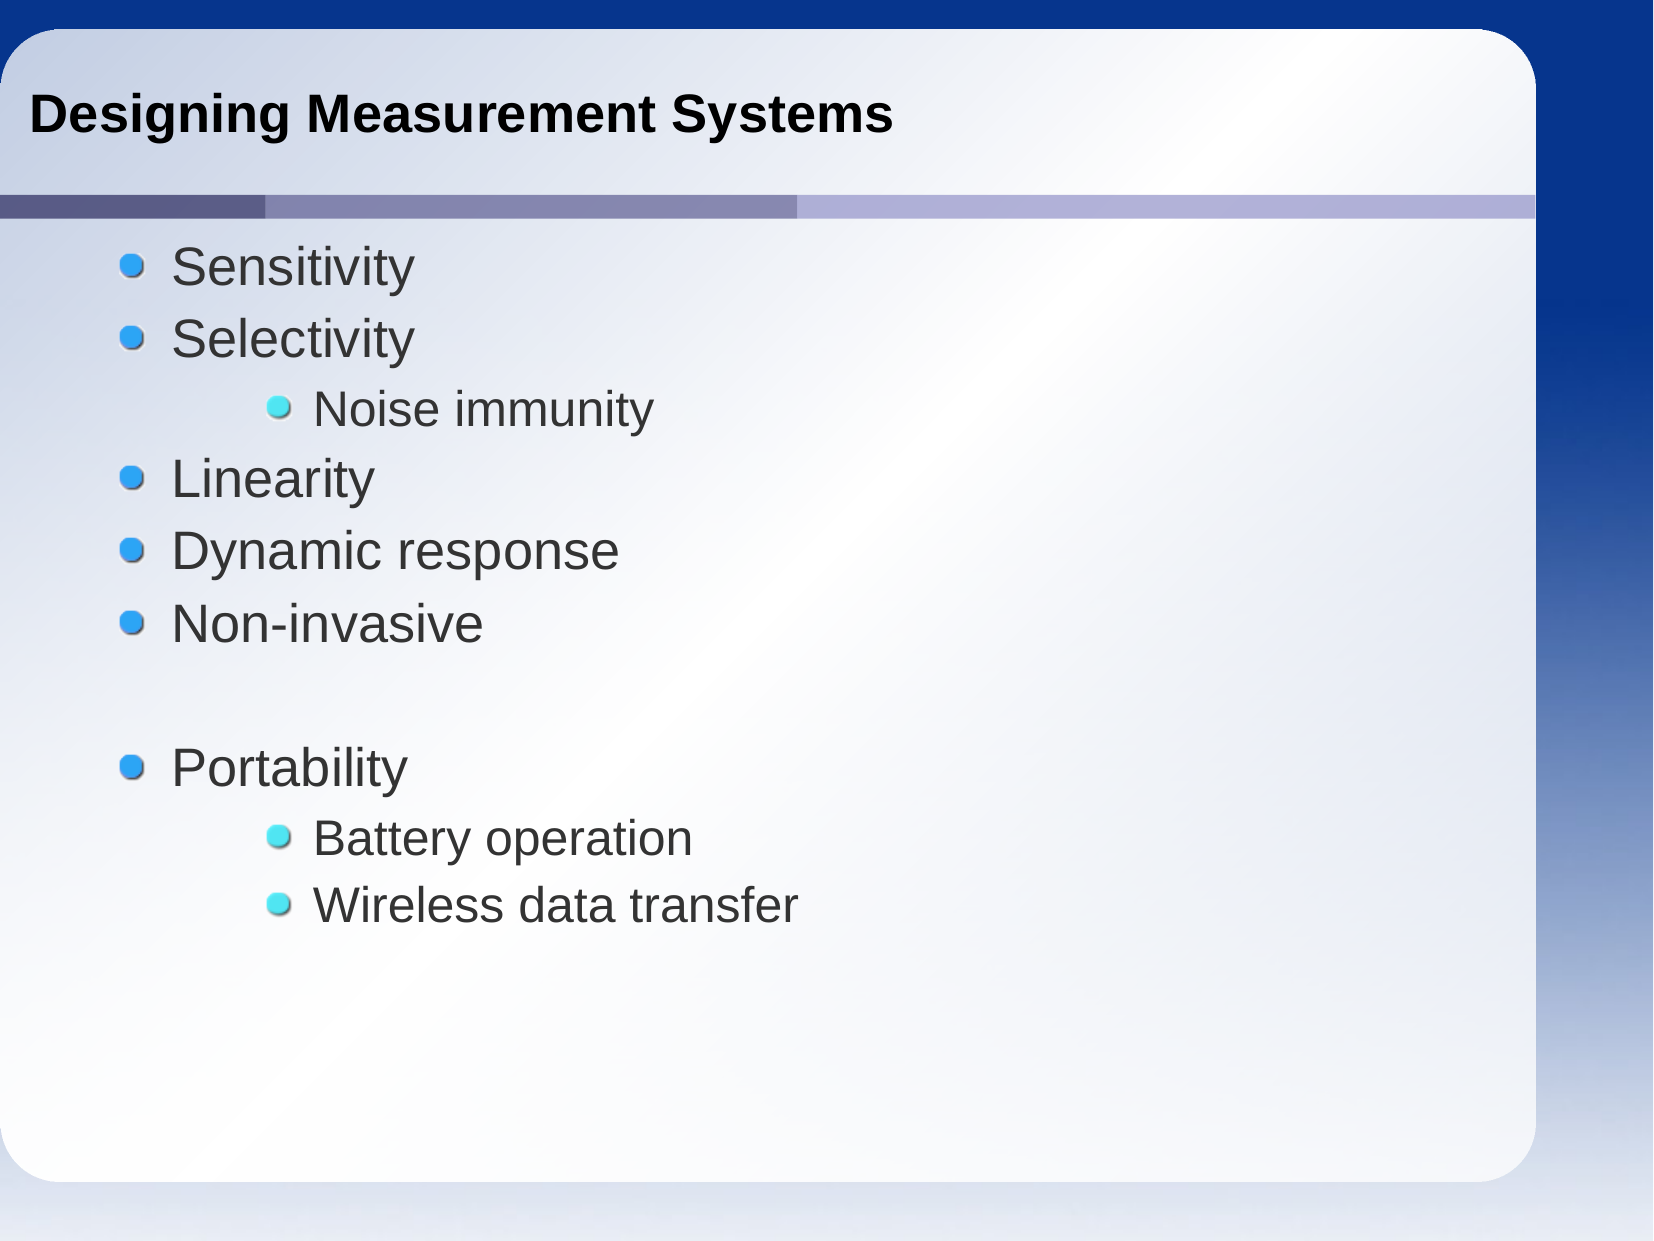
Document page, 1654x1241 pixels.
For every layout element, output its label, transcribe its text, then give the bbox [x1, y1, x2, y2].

title Designing Measurement Systems [29, 49, 1506, 178]
list Sensitivity Selectivity Noise immunity Linearity Dynamic response Non-invasive Portability Battery operation Wireless data transfer [29, 236, 1506, 1152]
picture [0, 0, 1654, 1241]
